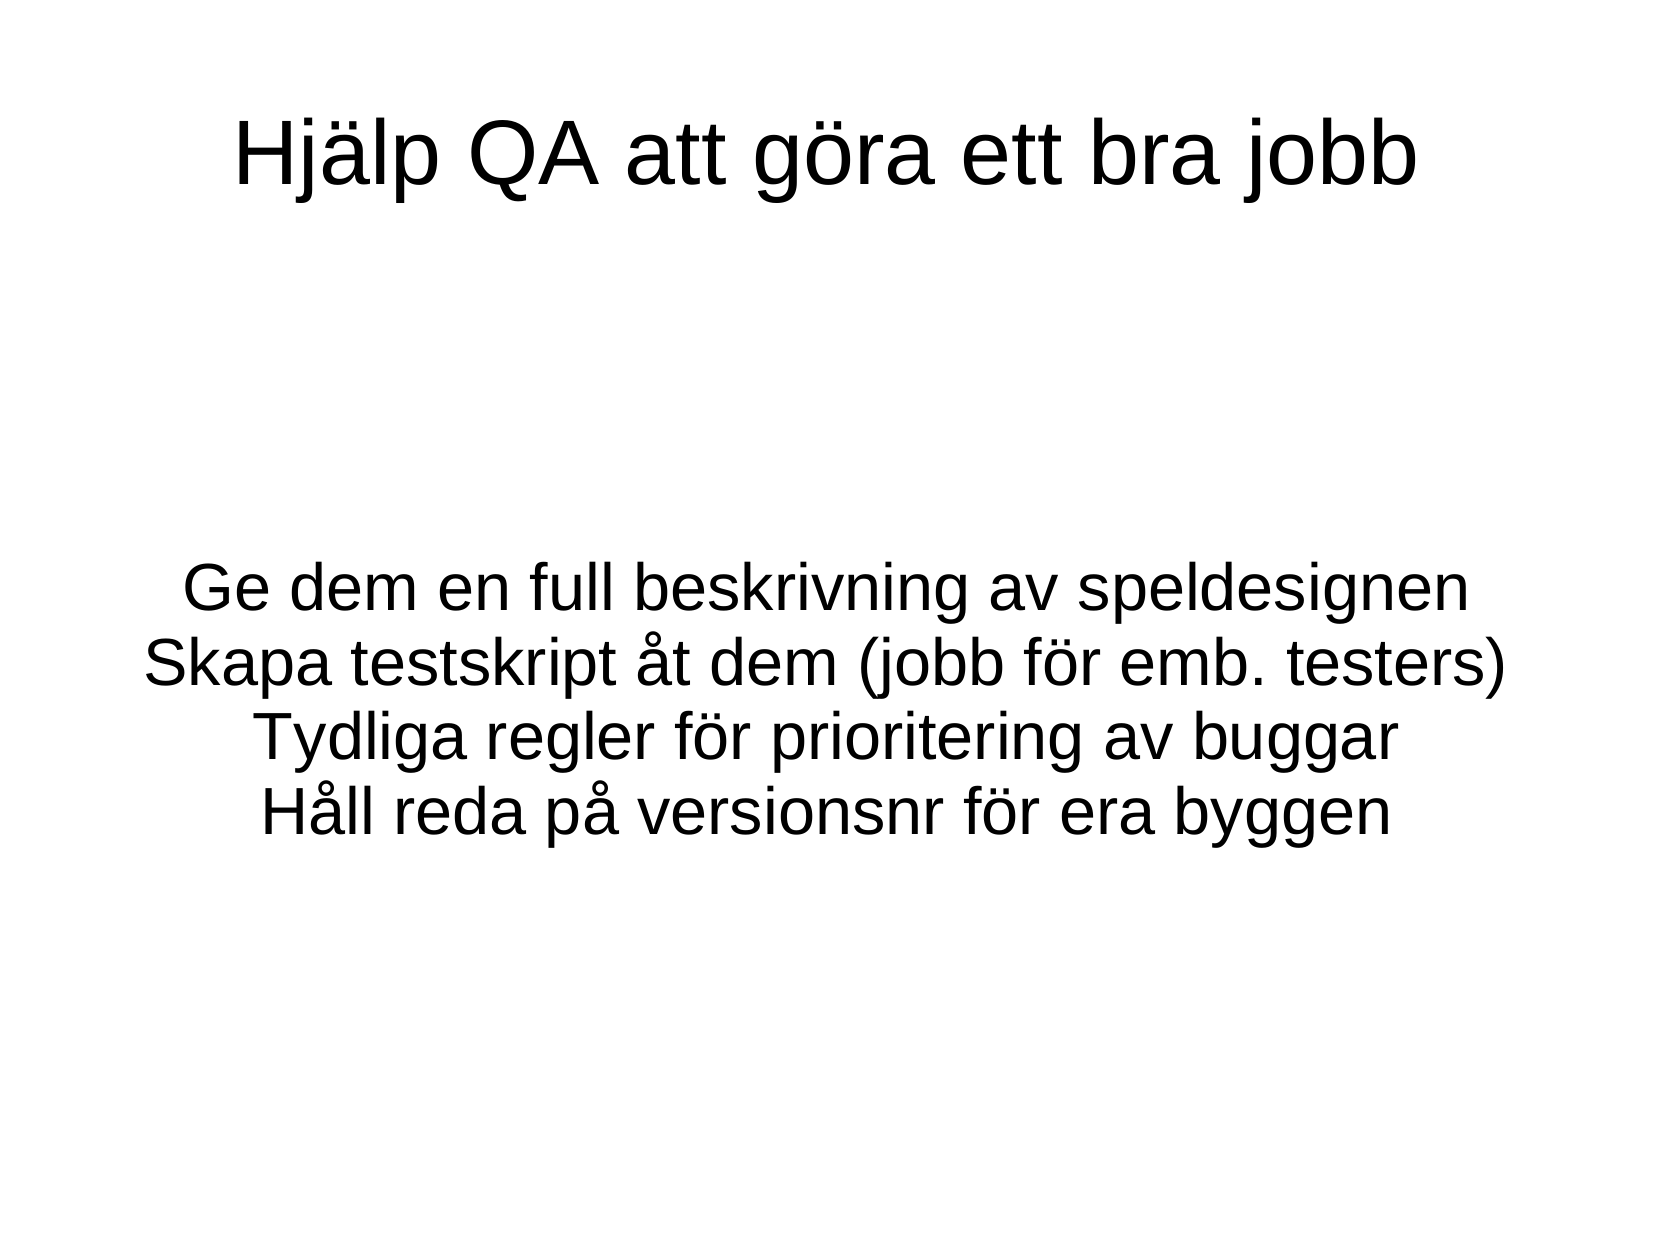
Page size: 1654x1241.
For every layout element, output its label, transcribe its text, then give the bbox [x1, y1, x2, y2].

title Hjälp QA att göra ett bra jobb [82, 49, 1571, 257]
subtitle Ge dem en full beskrivning av speldesignen Skapa testskript åt dem (jobb för emb. testers) Tydliga regler för prioritering av buggar Håll reda på versionsnr för era byggen [82, 290, 1571, 1109]
